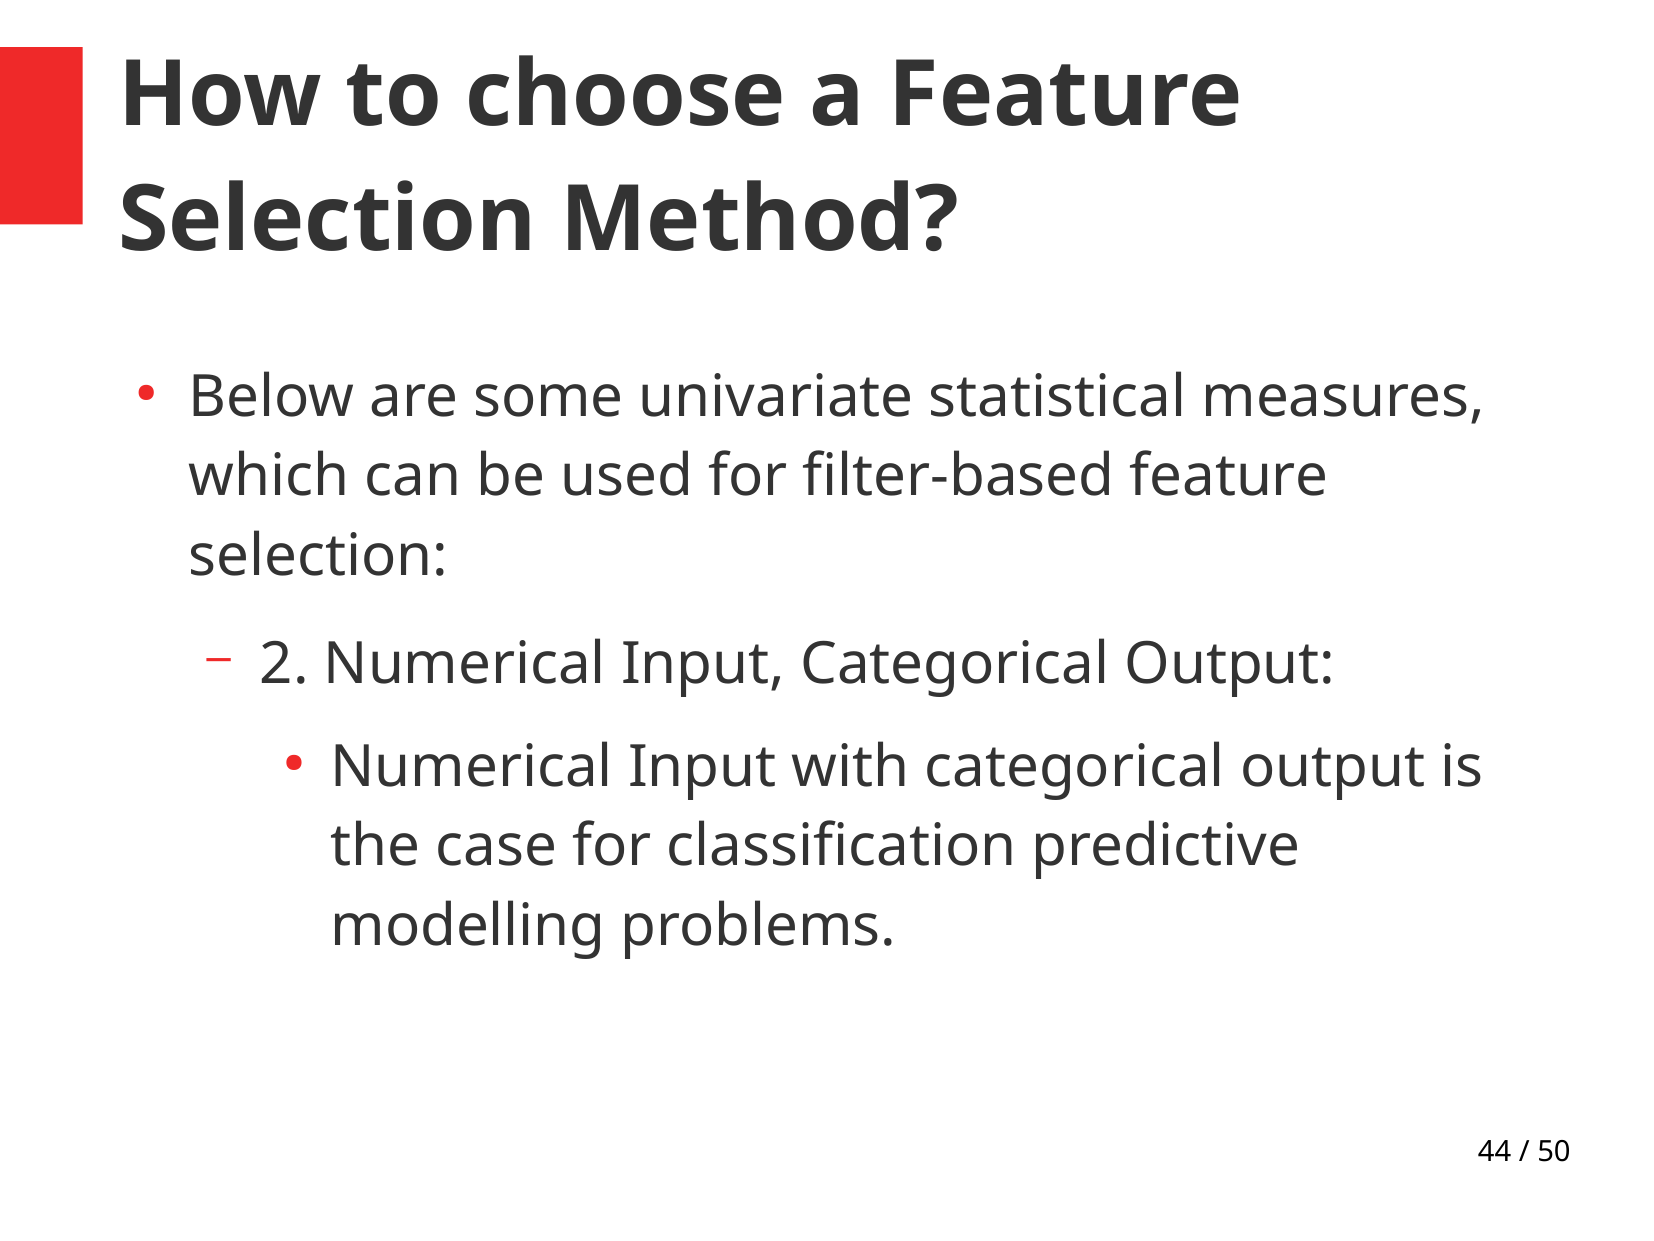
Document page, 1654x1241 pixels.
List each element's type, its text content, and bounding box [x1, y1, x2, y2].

title How to choose a Feature Selection Method? [118, 28, 1571, 278]
list Below are some univariate statistical measures, which can be used for filter-based feature selection: 2. Numerical Input, Categorical Output: Numerical Input with categorical output is the case for classification predictive modelling problems. [118, 354, 1536, 1074]
